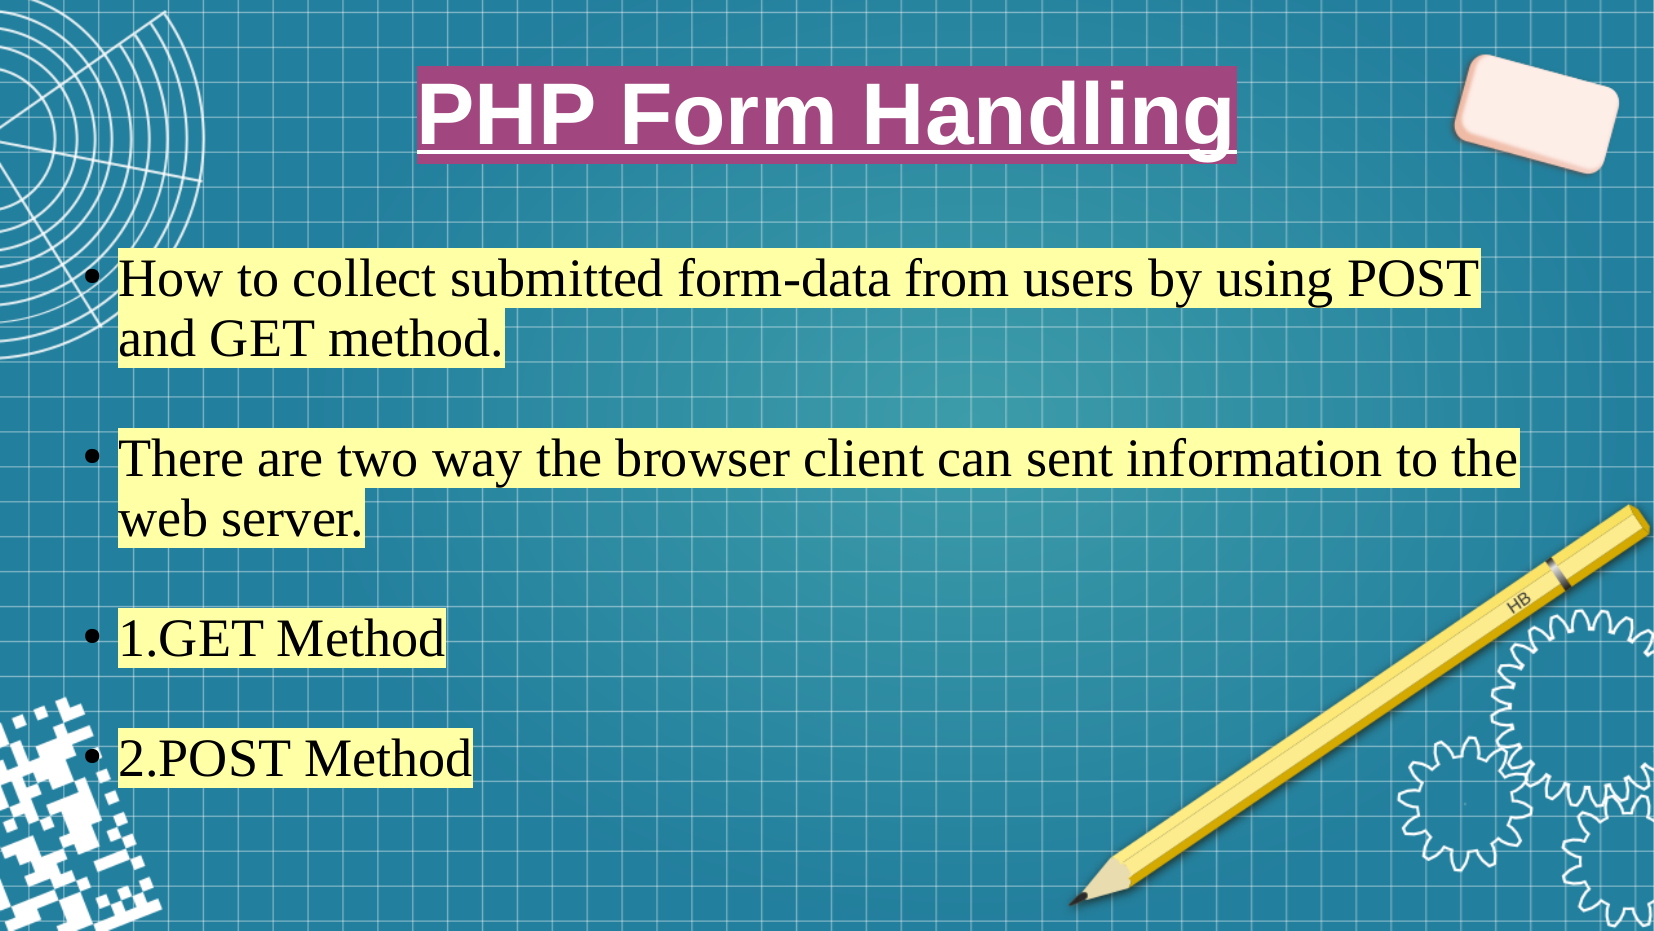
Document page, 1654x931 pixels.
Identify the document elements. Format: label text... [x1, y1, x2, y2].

subtitle How to collect submitted form-data from users by using POST and GET method. There are two way the browser client can sent information to the web server. 1.GET Method 2.POST Method [82, 248, 1571, 923]
picture [0, 0, 1654, 931]
title PHP Form Handling [82, 49, 1571, 181]
